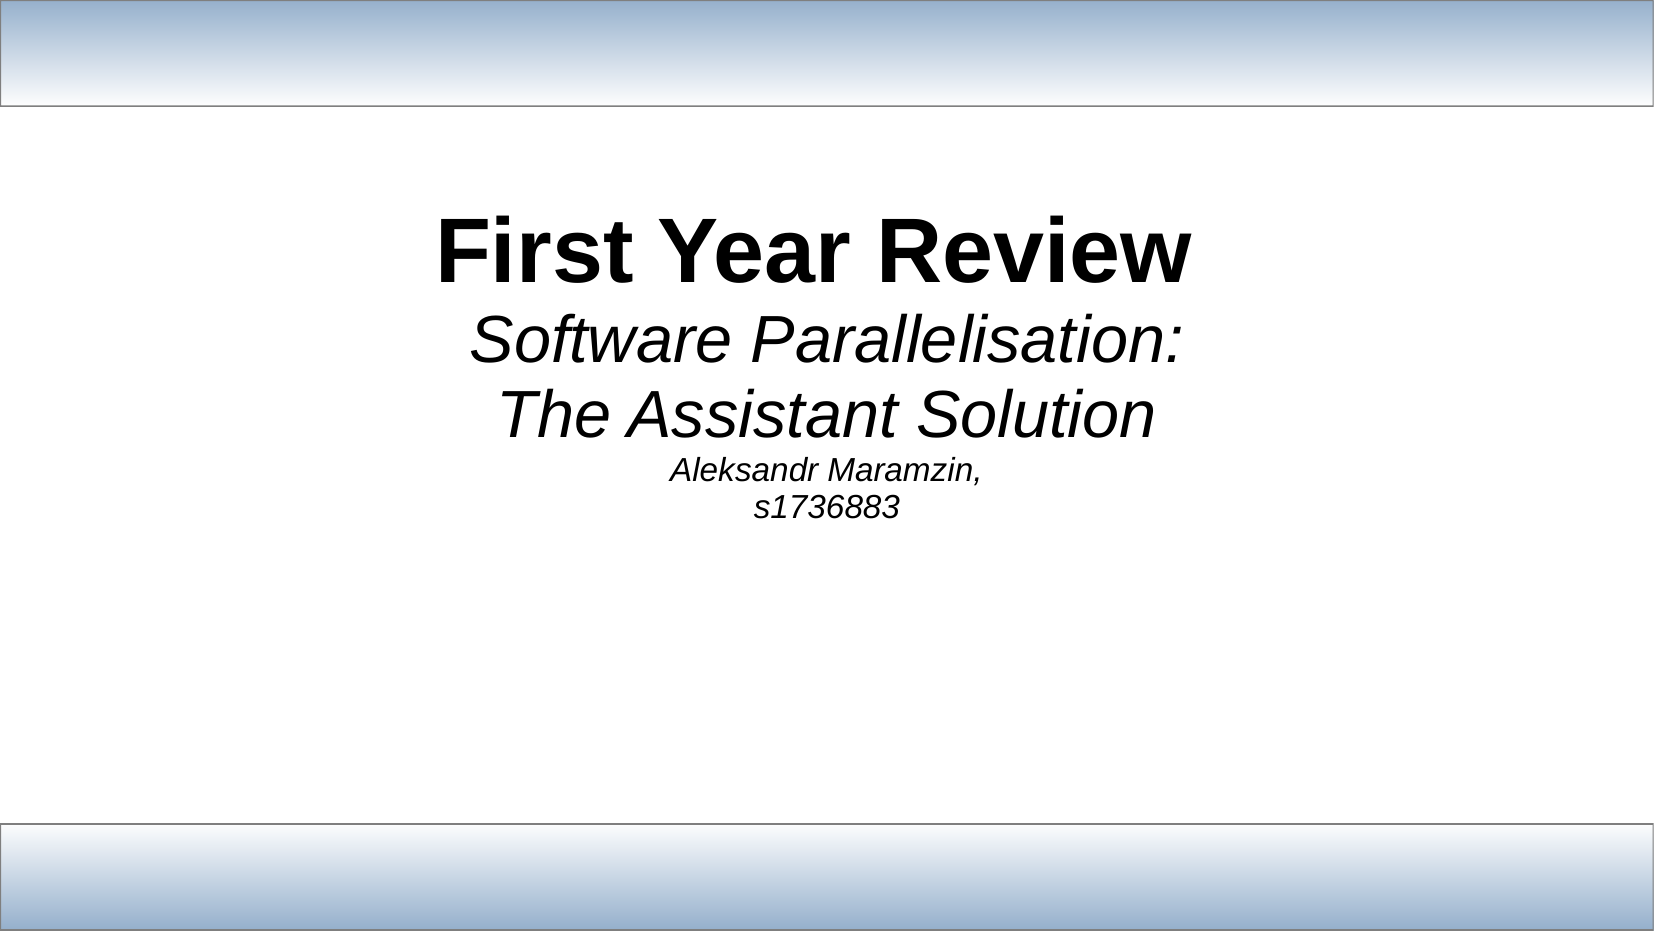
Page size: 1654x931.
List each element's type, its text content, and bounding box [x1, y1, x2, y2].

title First Year Review Software Parallelisation: The Assistant Solution Aleksandr Maramzin, s1736883 [0, 107, 1654, 823]
text_box [0, 823, 1654, 931]
text_box [0, 0, 1654, 107]
